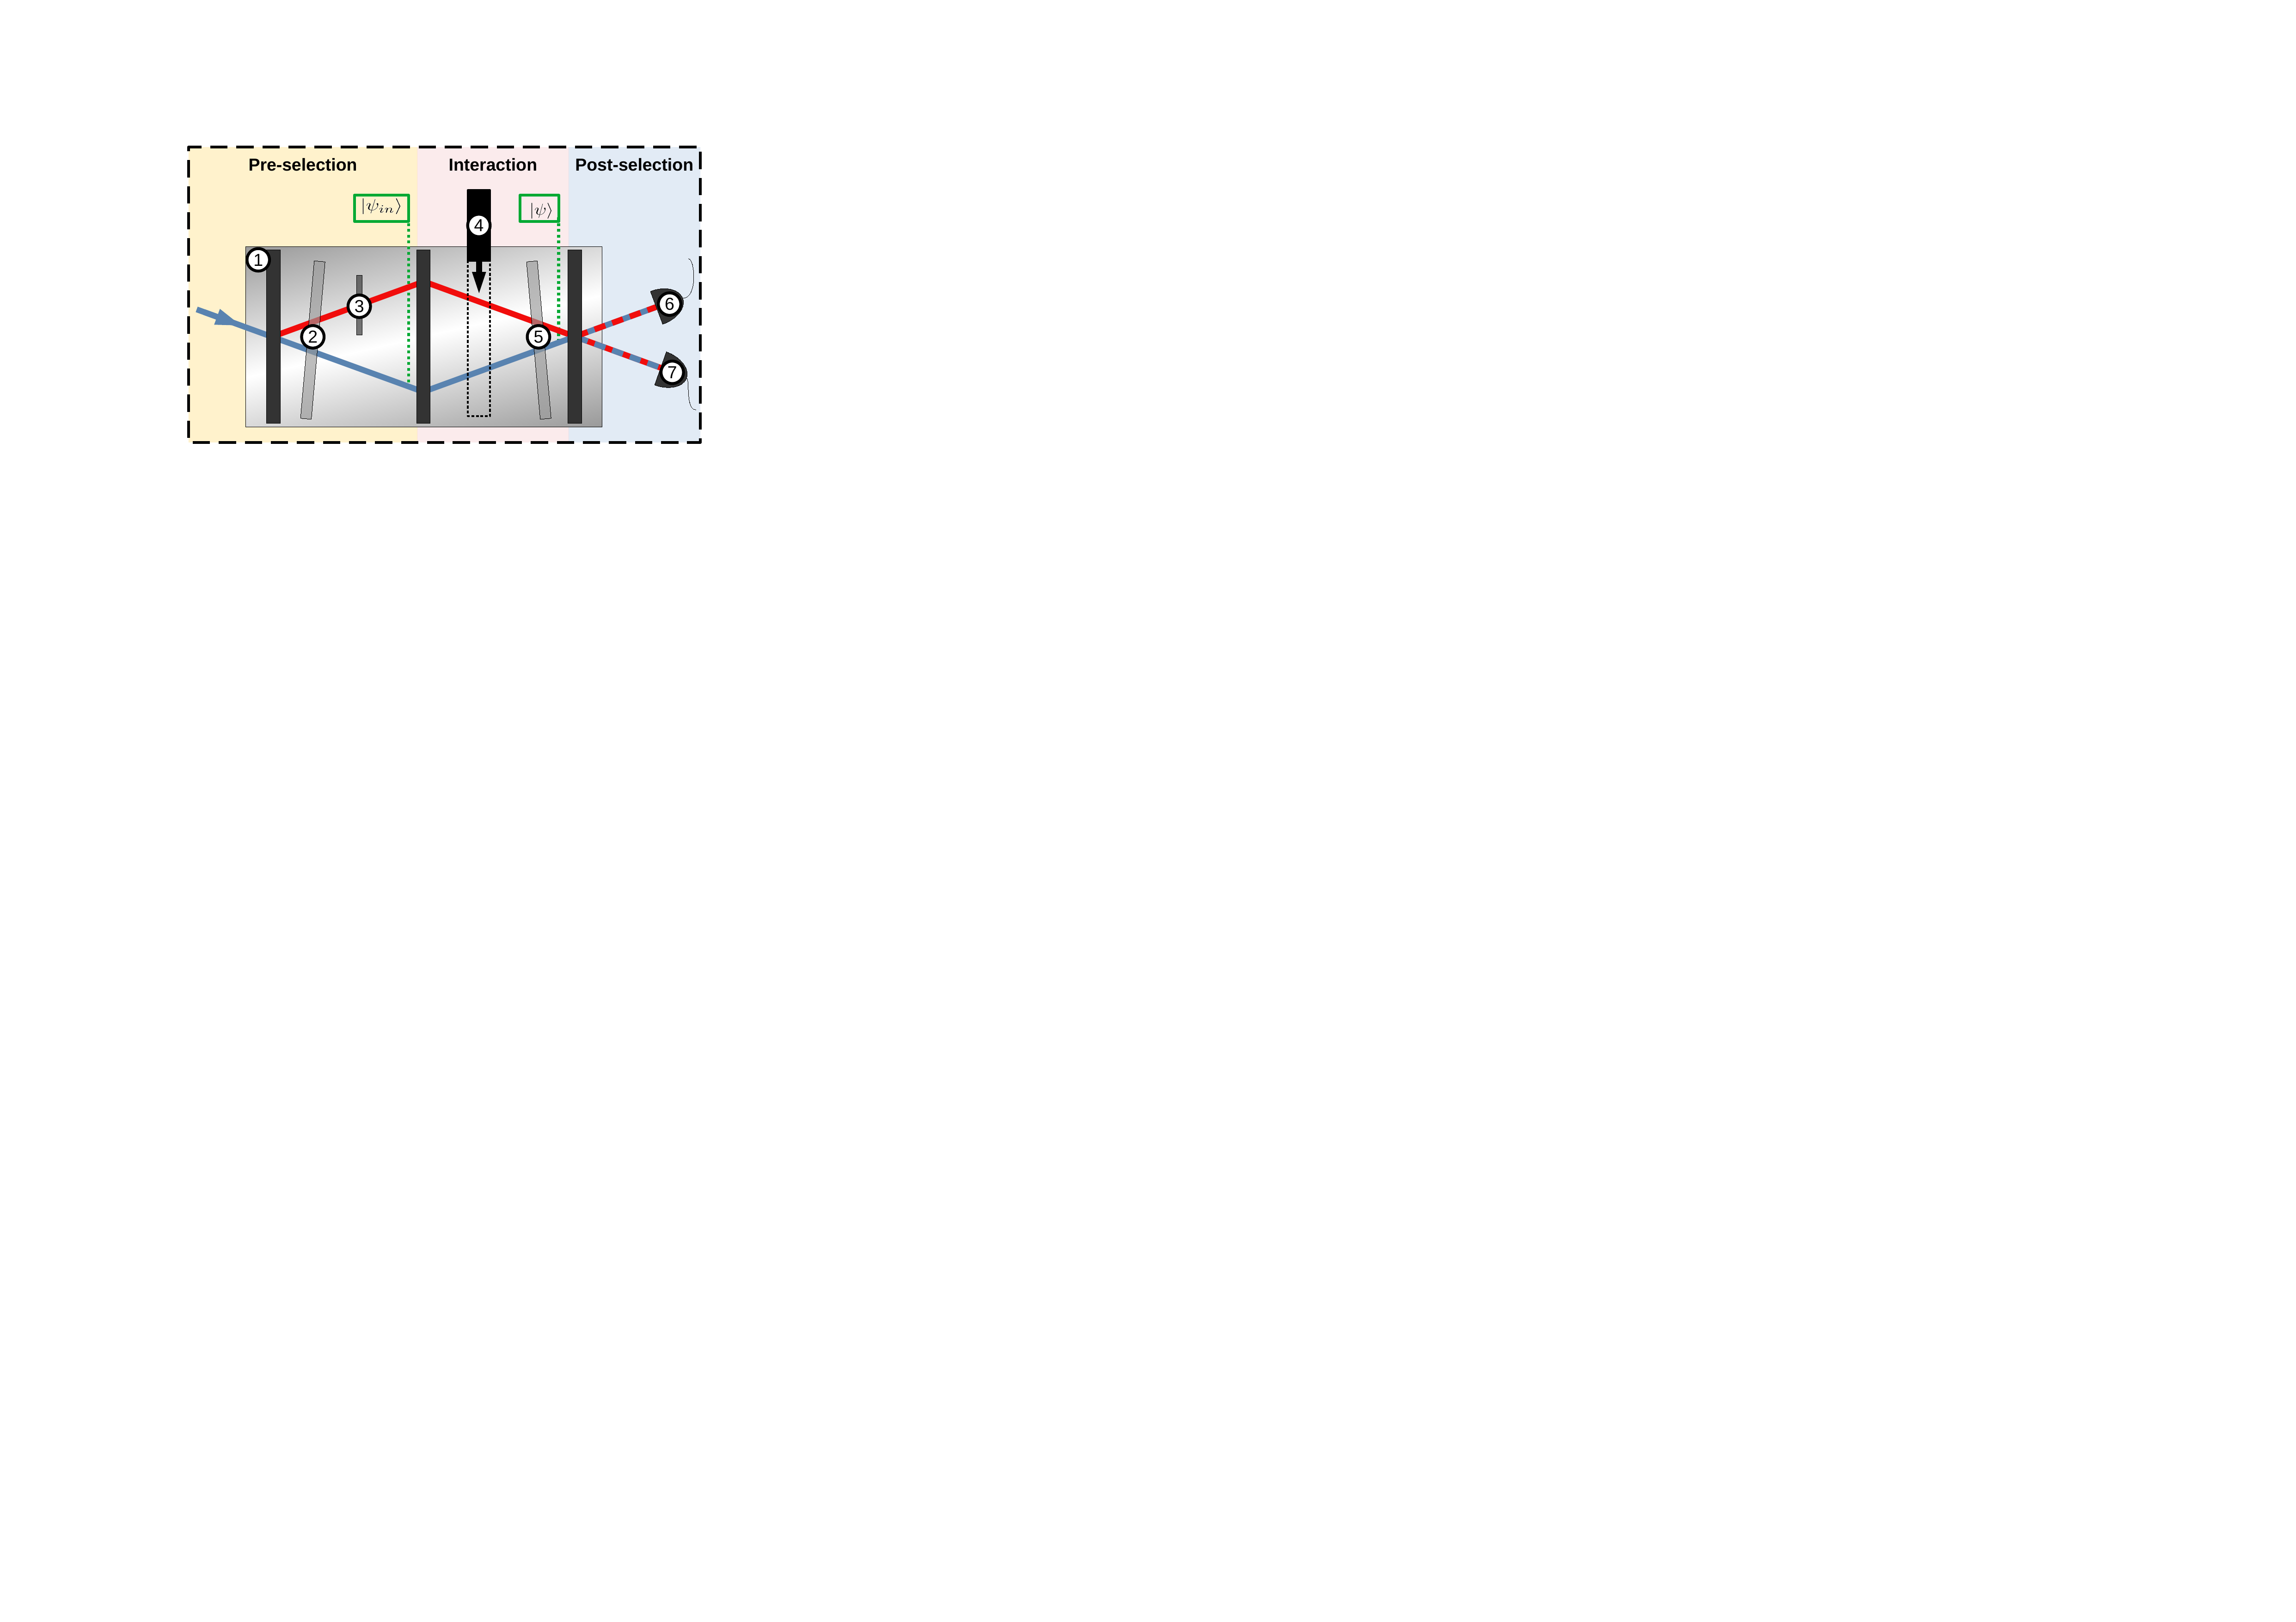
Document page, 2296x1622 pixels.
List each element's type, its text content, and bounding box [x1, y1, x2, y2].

text_box 5 [527, 326, 550, 348]
text_box 3 [348, 295, 371, 318]
text_box Interaction [441, 152, 545, 178]
text_box 4 [467, 214, 490, 237]
text_box 1 [247, 248, 269, 271]
text_box 2 [301, 326, 325, 348]
text_box 7 [661, 361, 684, 384]
text_box 6 [658, 293, 681, 315]
text_box Pre-selection [241, 152, 364, 178]
text_box [188, 147, 701, 442]
text_box Post-selection [568, 152, 701, 178]
picture [360, 196, 405, 221]
picture [527, 197, 556, 220]
